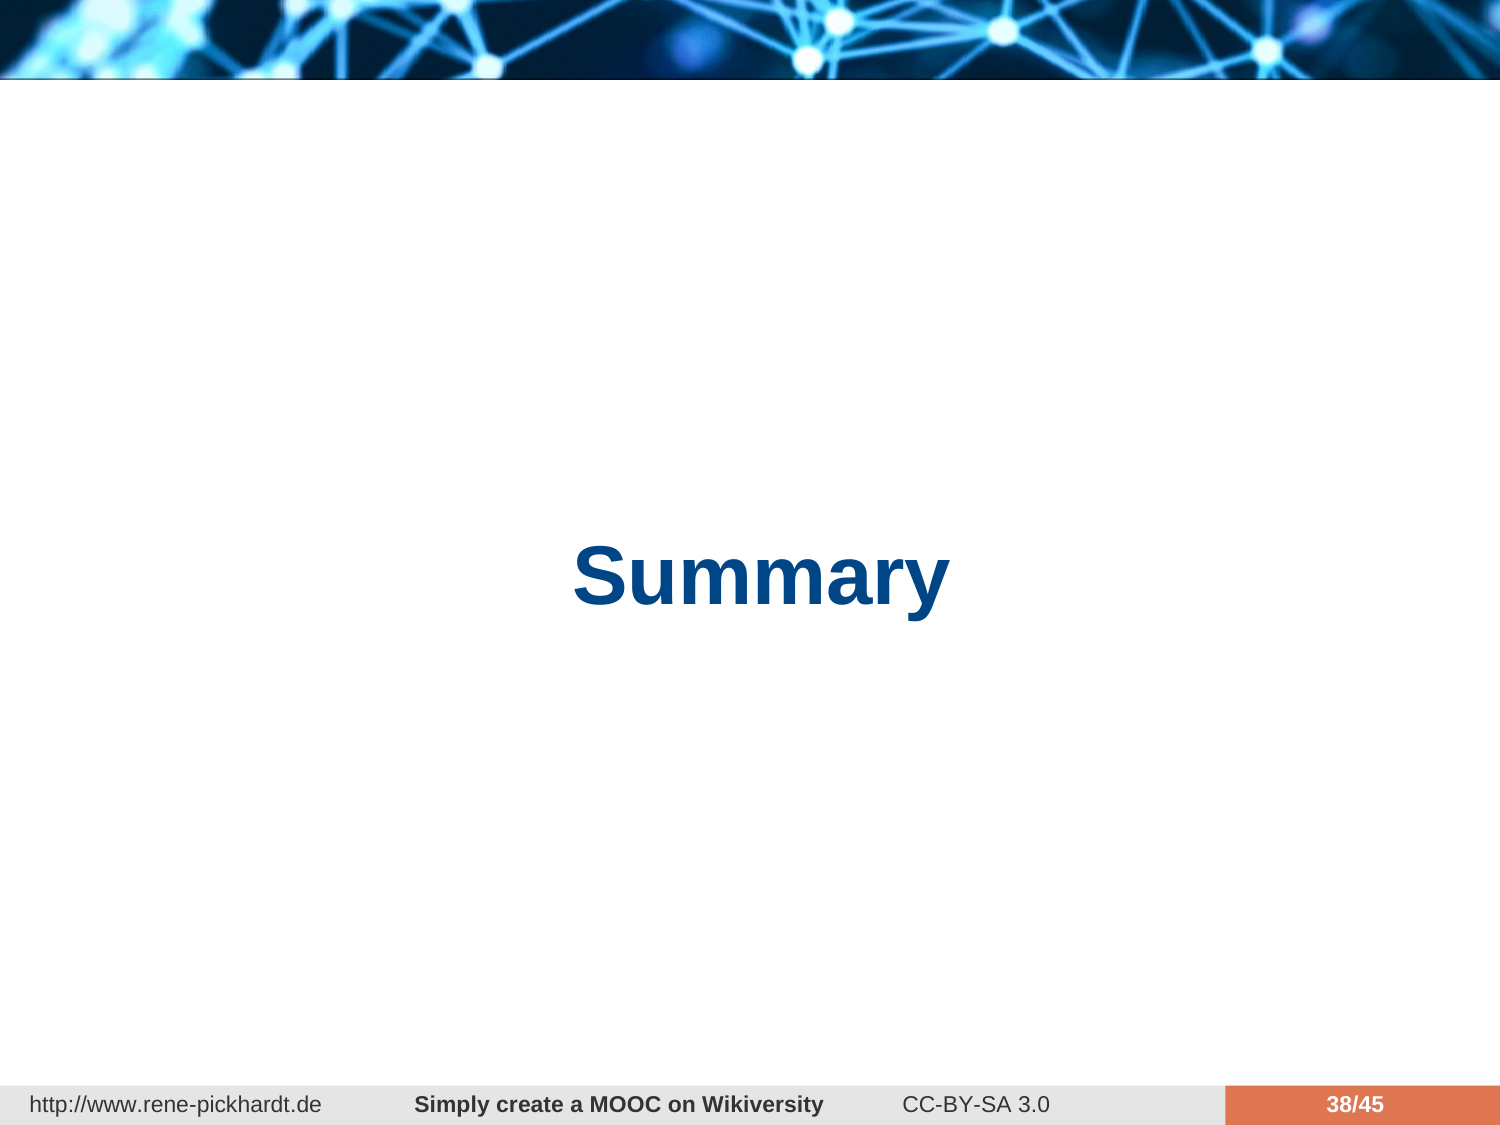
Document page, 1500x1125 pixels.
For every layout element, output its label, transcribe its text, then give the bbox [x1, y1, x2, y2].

picture [0, 0, 1500, 80]
title Summary [23, 112, 1500, 1049]
